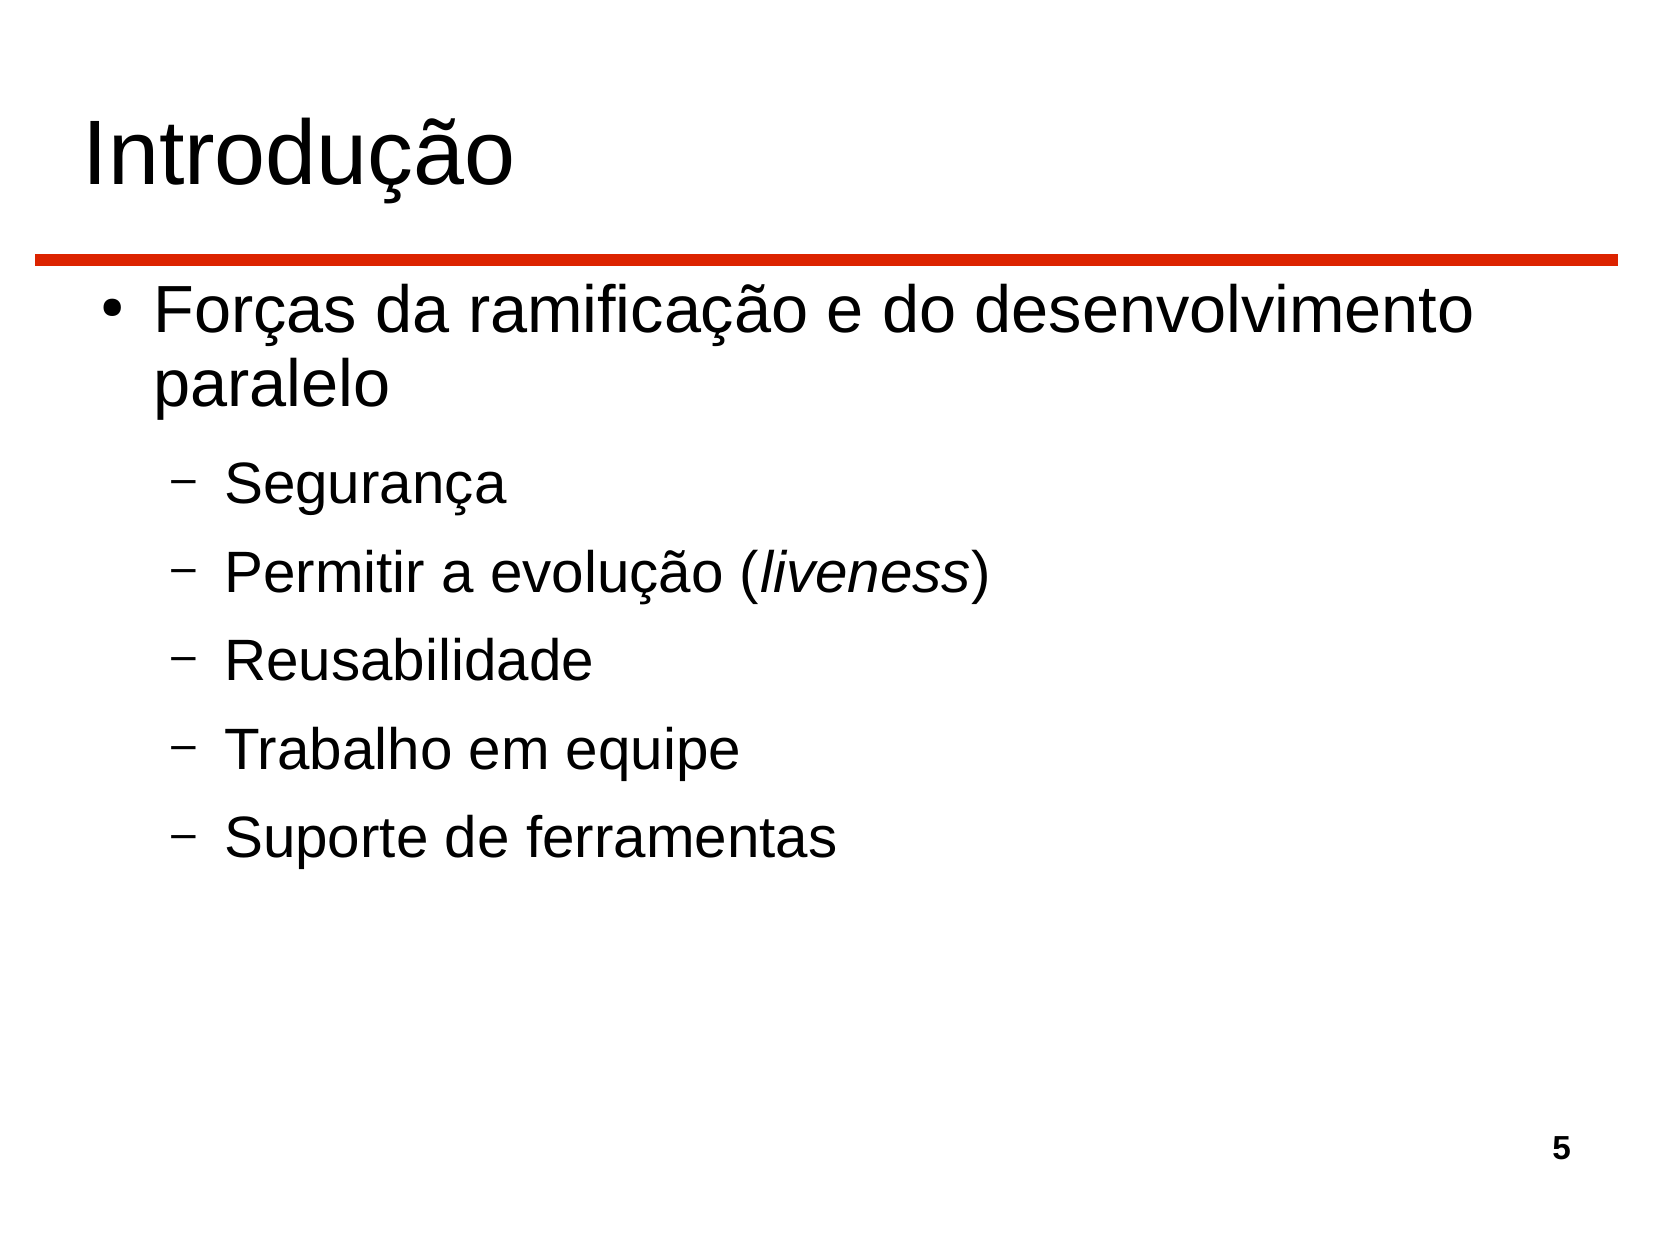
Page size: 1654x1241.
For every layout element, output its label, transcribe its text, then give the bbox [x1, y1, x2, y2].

list Forças da ramificação e do desenvolvimento paralelo Segurança Permitir a evolução (liveness) Reusabilidade Trabalho em equipe Suporte de ferramentas [82, 271, 1571, 1111]
title Introdução [82, 49, 1571, 257]
